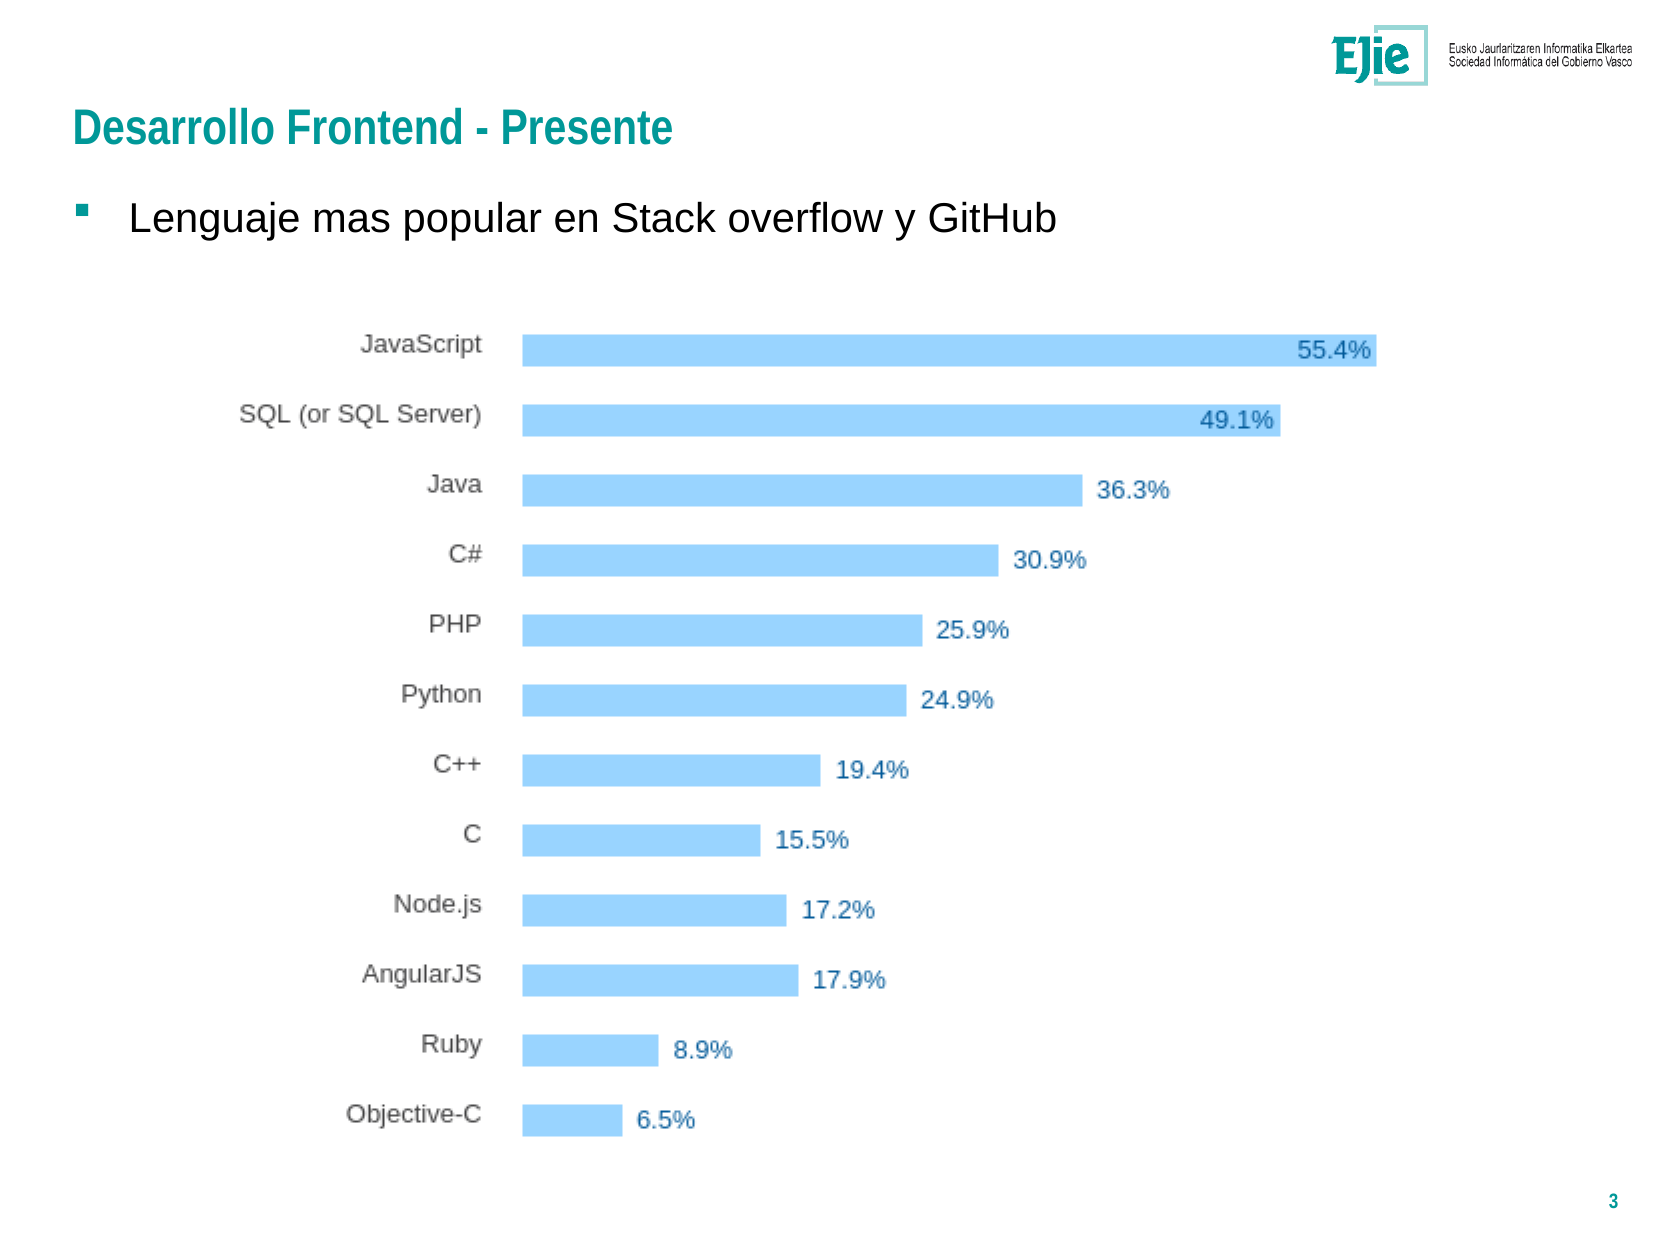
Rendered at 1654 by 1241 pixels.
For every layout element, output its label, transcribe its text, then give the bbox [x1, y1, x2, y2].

slide_number <número> [1583, 1166, 1644, 1233]
picture [1331, 24, 1632, 86]
title Desarrollo Frontend - Presente [57, 7, 1248, 162]
list Lenguaje mas popular en Stack overflow y GitHub [57, 183, 1596, 296]
picture [177, 275, 1453, 1193]
